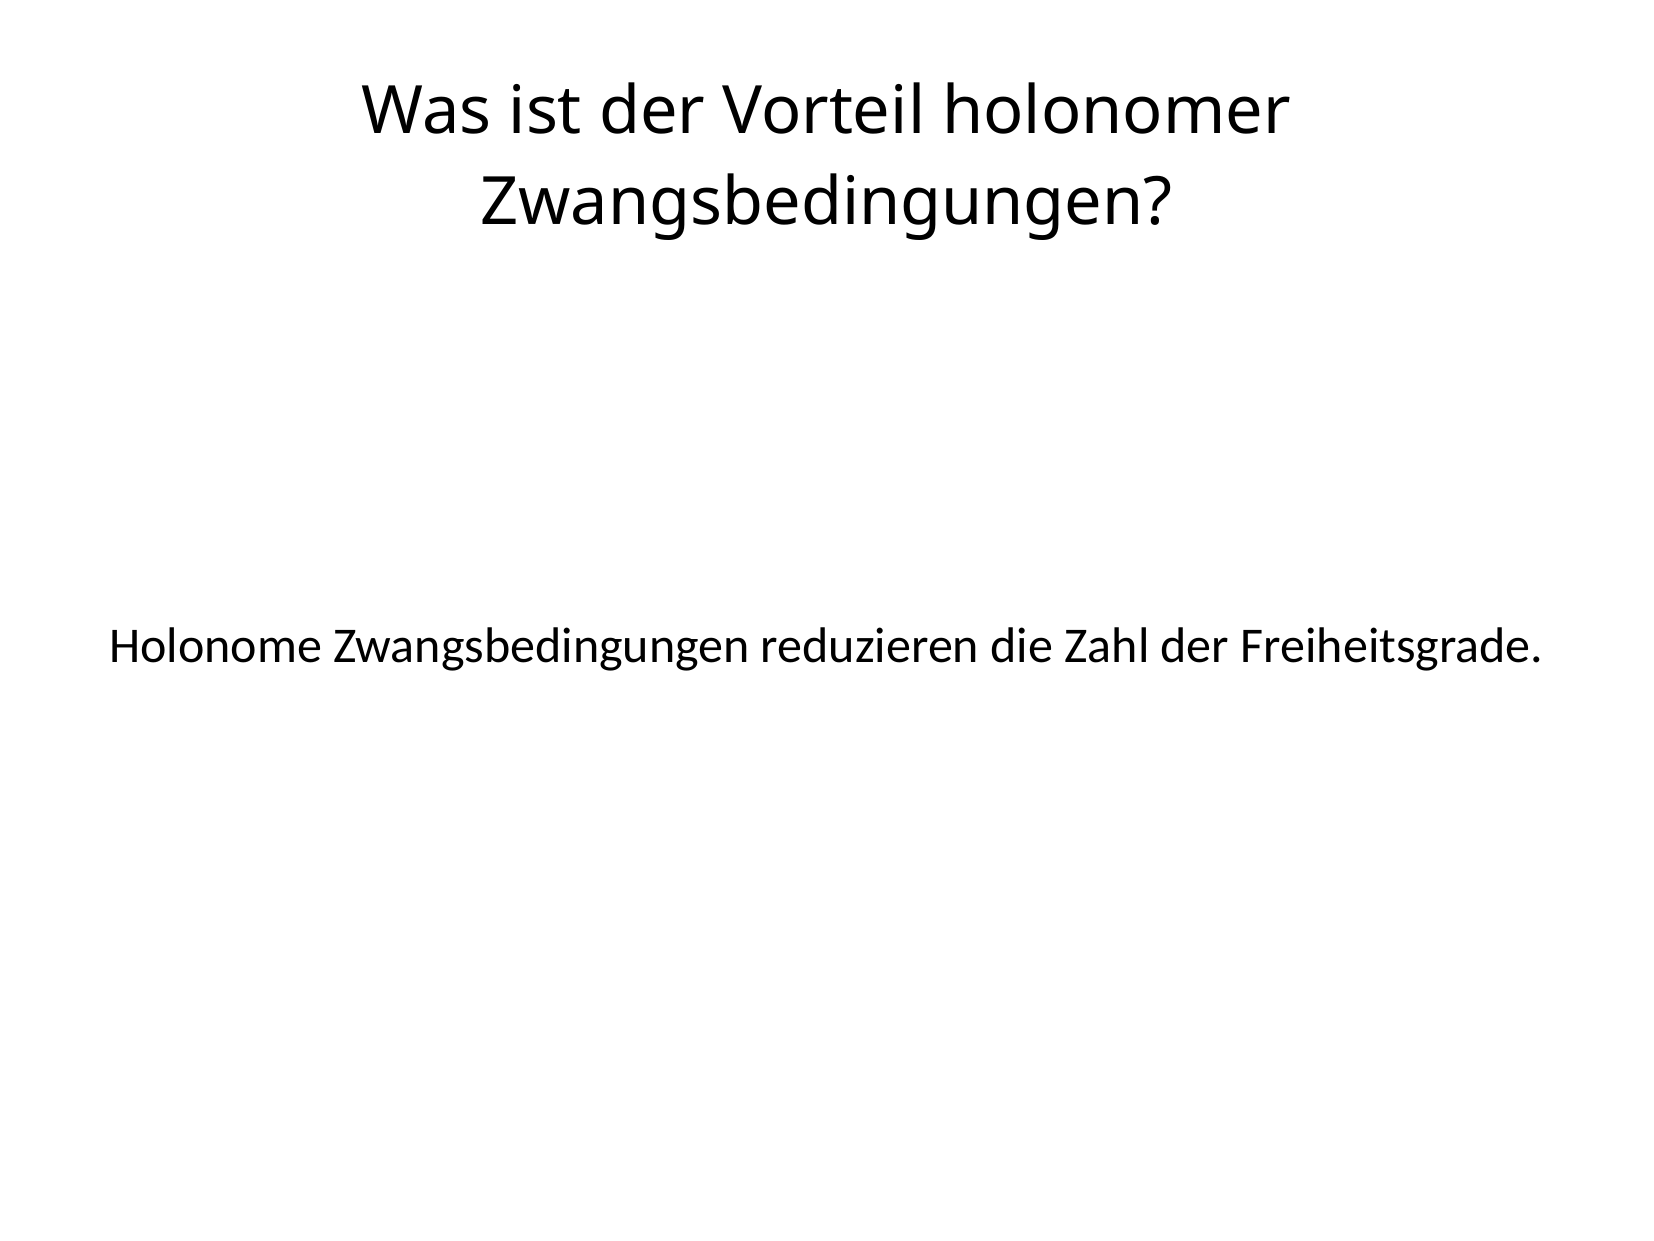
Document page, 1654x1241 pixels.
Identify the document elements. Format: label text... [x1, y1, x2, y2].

subtitle Holonome Zwangsbedingungen reduzieren die Zahl der Freiheitsgrade. [82, 290, 1571, 1010]
title Was ist der Vorteil holonomer Zwangsbedingungen? [82, 49, 1571, 257]
